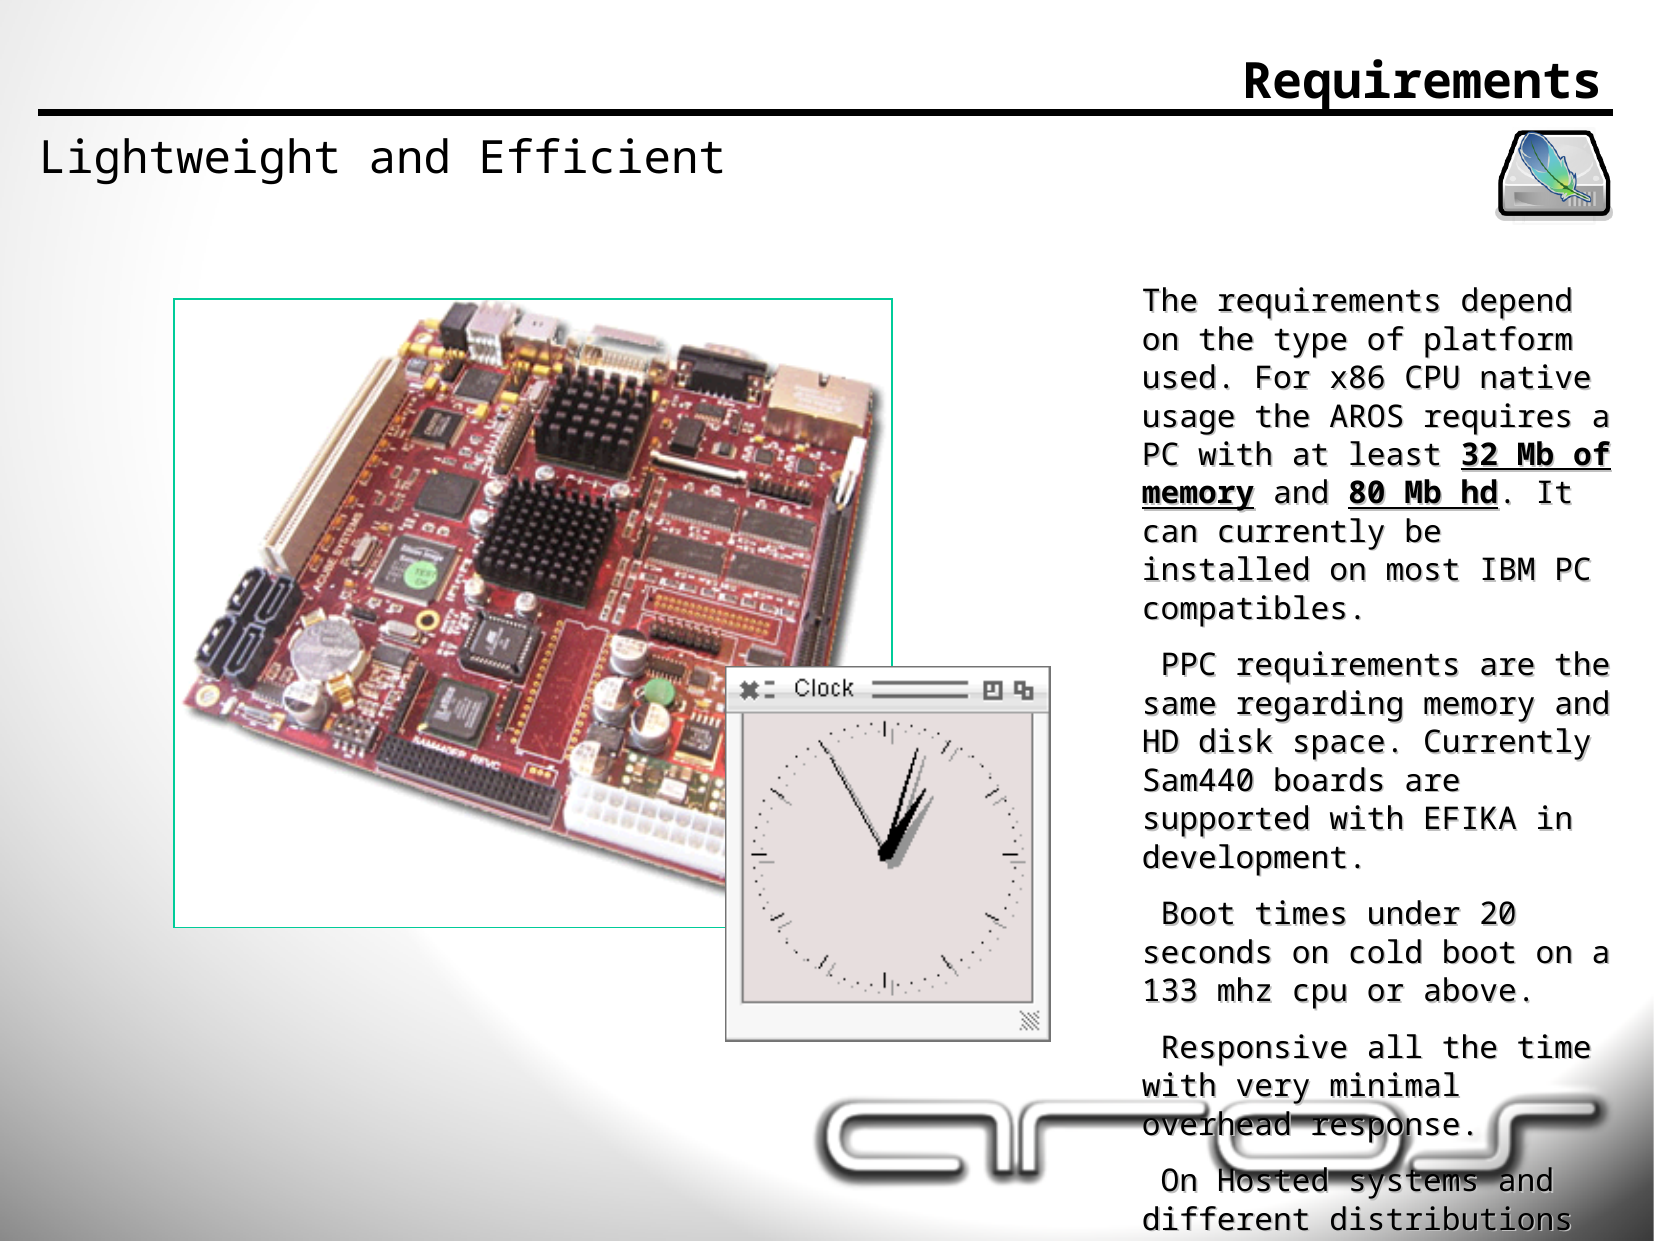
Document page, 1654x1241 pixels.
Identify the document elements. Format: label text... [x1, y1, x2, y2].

picture [0, 0, 1654, 1241]
text_box Lightweight and Efficient [23, 116, 742, 178]
text_box The requirements depend on the type of platform used. For x86 CPU native usage the AROS requires a PC with at least 32 Mb of memory and 80 Mb hd. It can currently be installed on most IBM PC compatibles. PPC requirements are the same regarding memory and HD disk space. Currently Sam440 boards are supported with EFIKA in development. Boot times under 20 seconds on cold boot on a 133 mhz cpu or above. Responsive all the time with very minimal overhead response. On Hosted systems and different distributions requirements may vary. [1127, 273, 1635, 1039]
text_box Requirements [1227, 37, 1624, 103]
